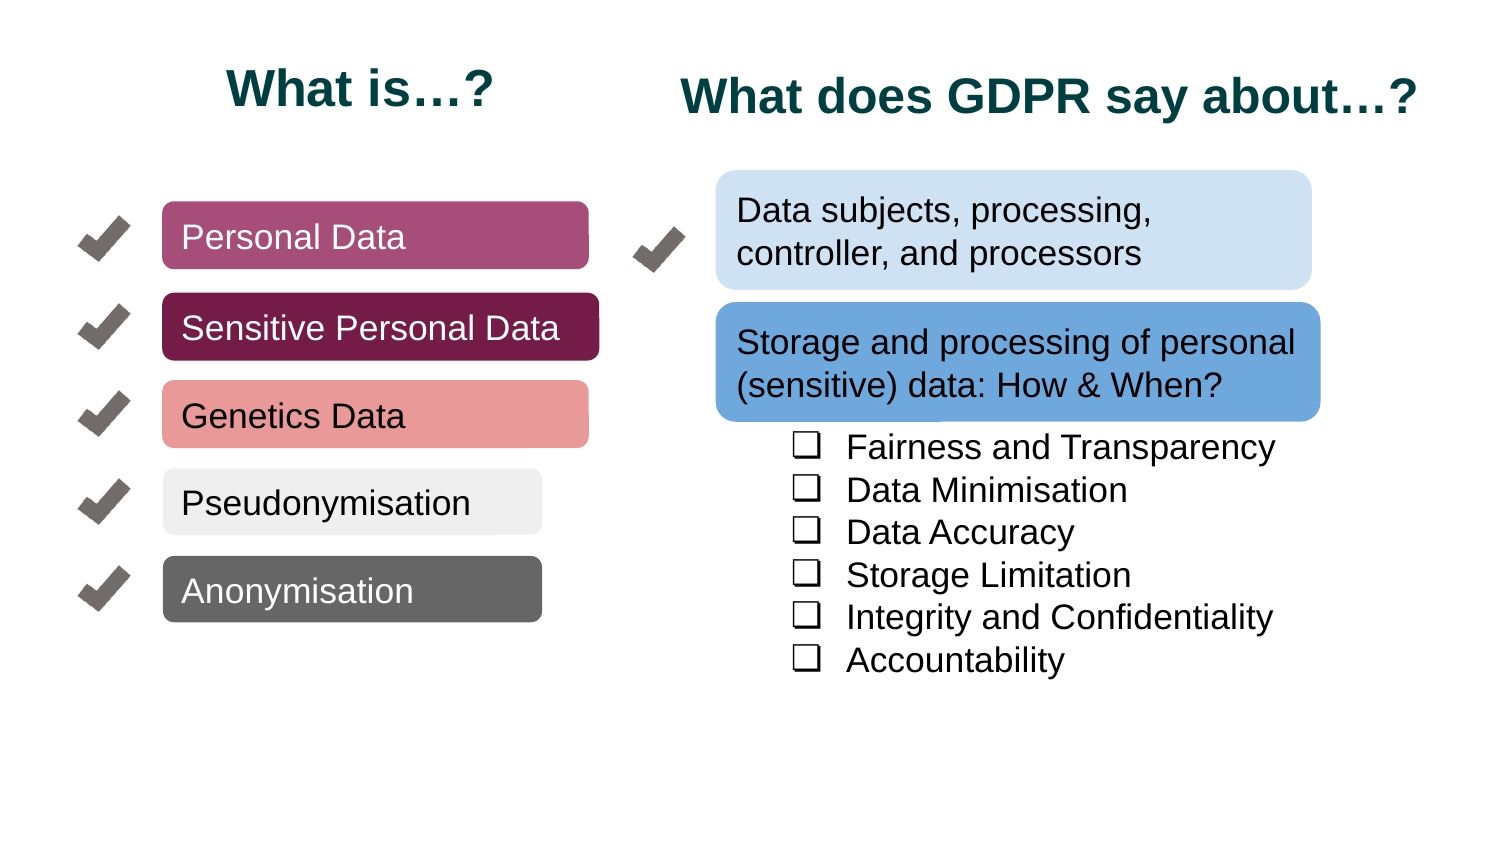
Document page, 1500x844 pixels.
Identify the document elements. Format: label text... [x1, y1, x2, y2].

text_box Genetics Data [162, 380, 589, 448]
title What is…? [92, 15, 629, 156]
text_box Sensitive Personal Data [162, 293, 599, 360]
title What does GDPR say about…? [667, 23, 1433, 164]
text_box Storage and processing of personal (sensitive) data: How & When? [715, 302, 1321, 422]
picture [42, 451, 151, 531]
text_box Personal Data [162, 202, 589, 269]
picture [42, 538, 151, 619]
text_box Anonymisation [162, 555, 543, 623]
picture [42, 364, 151, 444]
picture [42, 189, 151, 269]
text_box Pseudonymisation [162, 468, 543, 535]
picture [597, 199, 706, 280]
text_box Fairness and Transparency Data Minimisation Data Accuracy Storage Limitation Integrity and Confidentiality Accountability [740, 415, 1346, 731]
picture [42, 276, 151, 356]
text_box Data subjects, processing, controller, and processors [715, 170, 1312, 290]
